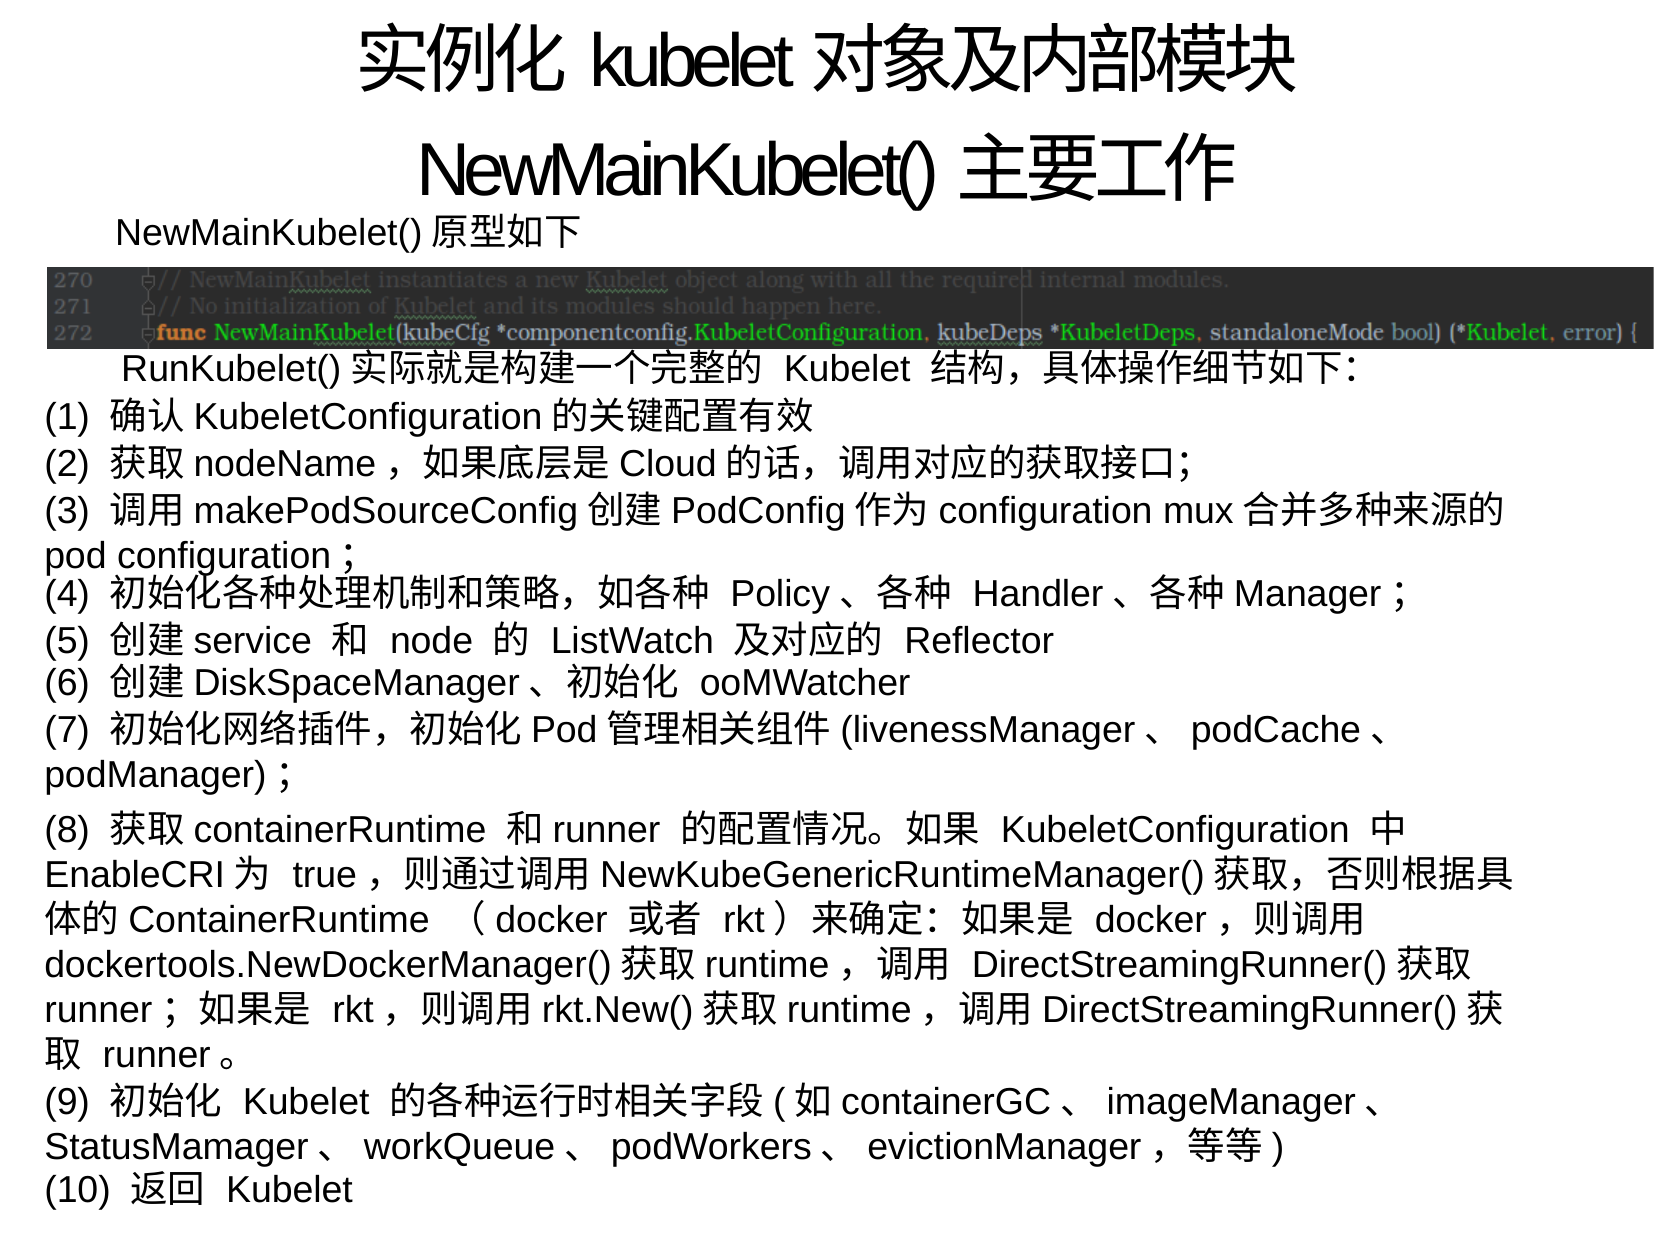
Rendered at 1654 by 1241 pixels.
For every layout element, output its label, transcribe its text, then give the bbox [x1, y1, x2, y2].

text_box (1) 确认KubeletConfiguration的关键配置有效 [29, 384, 1530, 431]
text_box (4) 初始化各种处理机制和策略，如各种 Policy、各种 Handler、各种Manager； [29, 561, 1530, 608]
text_box (6) 创建DiskSpaceManager、初始化 ooMWatcher [29, 650, 1530, 721]
text_box RunKubelet()实际就是构建一个完整的 Kubelet 结构，具体操作细节如下： [106, 336, 1619, 407]
title 实例化kubelet对象及内部模块 NewMainKubelet()主要工作 [0, 0, 1654, 220]
text_box (8) 获取containerRuntime 和runner 的配置情况。如果 KubeletConfiguration 中EnableCRI为 true，则通过调用NewKubeGenericRuntimeManager()获取，否则根据具体的ContainerRuntime （docker 或者 rkt）来确定：如果是 docker，则调用 dockertools.NewDockerManager()获取runtime，调用 DirectStreamingRunner()获取 runner；如果是 rkt，则调用rkt.New()获取runtime，调用DirectStreamingRunner()获取 runner。 [29, 797, 1530, 868]
text_box (2) 获取nodeName，如果底层是Cloud的话，调用对应的获取接口； [29, 431, 1530, 478]
picture [47, 267, 1654, 349]
text_box (3) 调用makePodSourceConfig创建PodConfig作为configuration mux合并多种来源的 pod configuration； [29, 478, 1530, 549]
text_box (9) 初始化 Kubelet 的各种运行时相关字段(如containerGC、imageManager、 StatusMamager、workQueue、podWorkers、evictionManager，等等) [29, 1069, 1530, 1140]
text_box NewMainKubelet()原型如下 [100, 200, 626, 267]
text_box (7) 初始化网络插件，初始化Pod管理相关组件(livenessManager、podCache、 podManager)； [29, 697, 1630, 768]
text_box (10) 返回 Kubelet [29, 1157, 1530, 1228]
text_box (5) 创建service 和 node 的 ListWatch 及对应的 Reflector [29, 608, 1530, 650]
